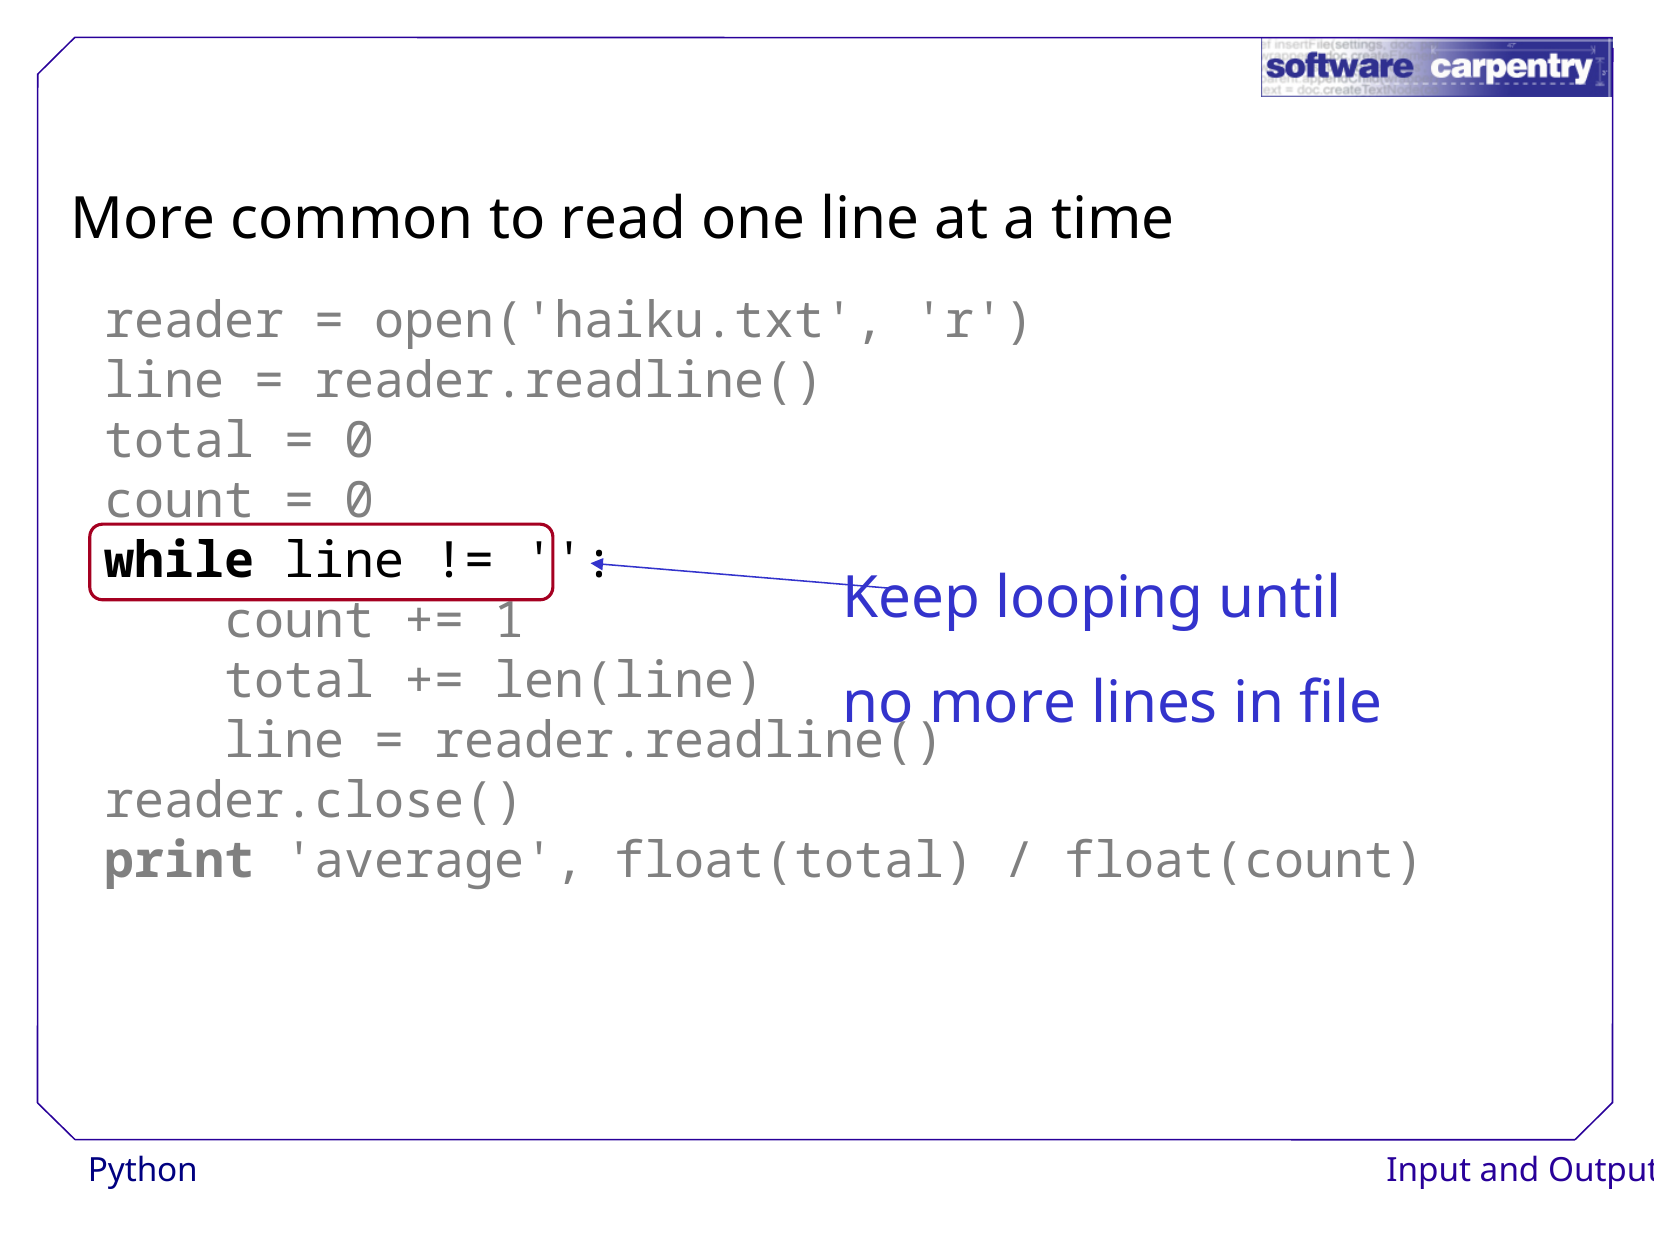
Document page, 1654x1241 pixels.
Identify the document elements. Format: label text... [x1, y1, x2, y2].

picture [1261, 39, 1613, 97]
text_box More common to read one line at a time [55, 138, 1340, 259]
text_box Keep looping until no more lines in file [828, 516, 1548, 742]
text_box reader = open('haiku.txt', 'r') line = reader.readline() total = 0 count = 0 while line != '': count += 1 total += len(line) line = reader.readline() reader.close() print 'average', float(total) / float(count) [92, 526, 551, 598]
text_box reader = open('haiku.txt', 'r') line = reader.readline() total = 0 count = 0 while line != '': count += 1 total += len(line) line = reader.readline() reader.close() print 'average', float(total) / float(count) [89, 279, 1512, 1027]
